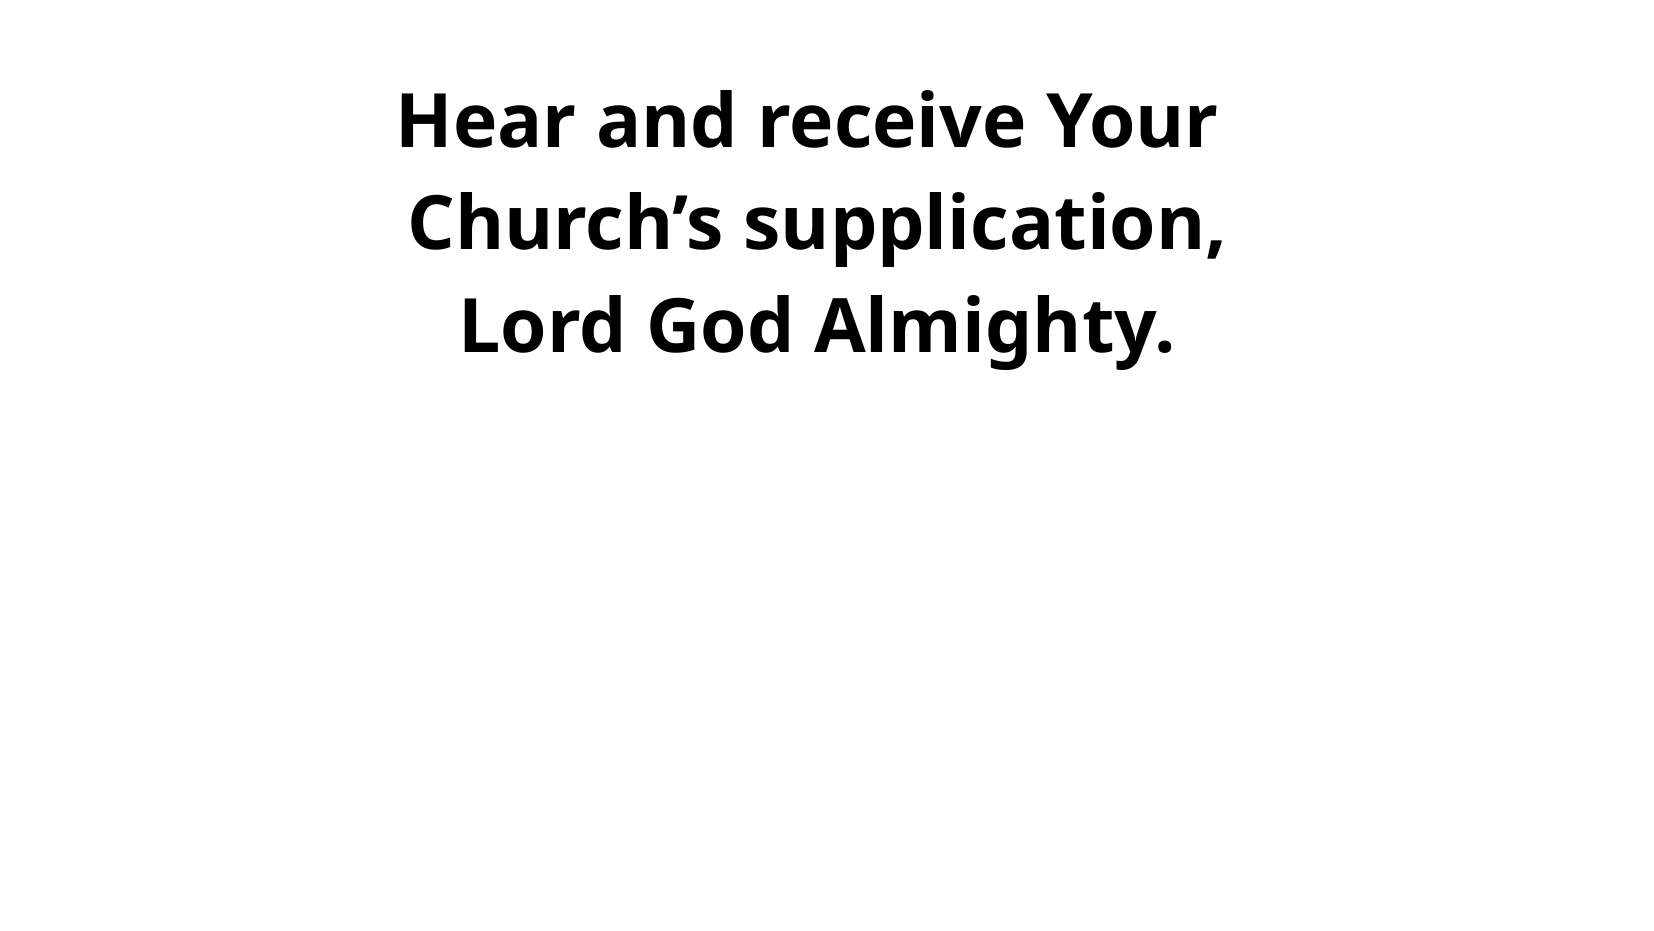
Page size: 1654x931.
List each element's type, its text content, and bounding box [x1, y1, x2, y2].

text_box Hear and receive Your Church’s supplication, Lord God Almighty. [90, 60, 1546, 391]
